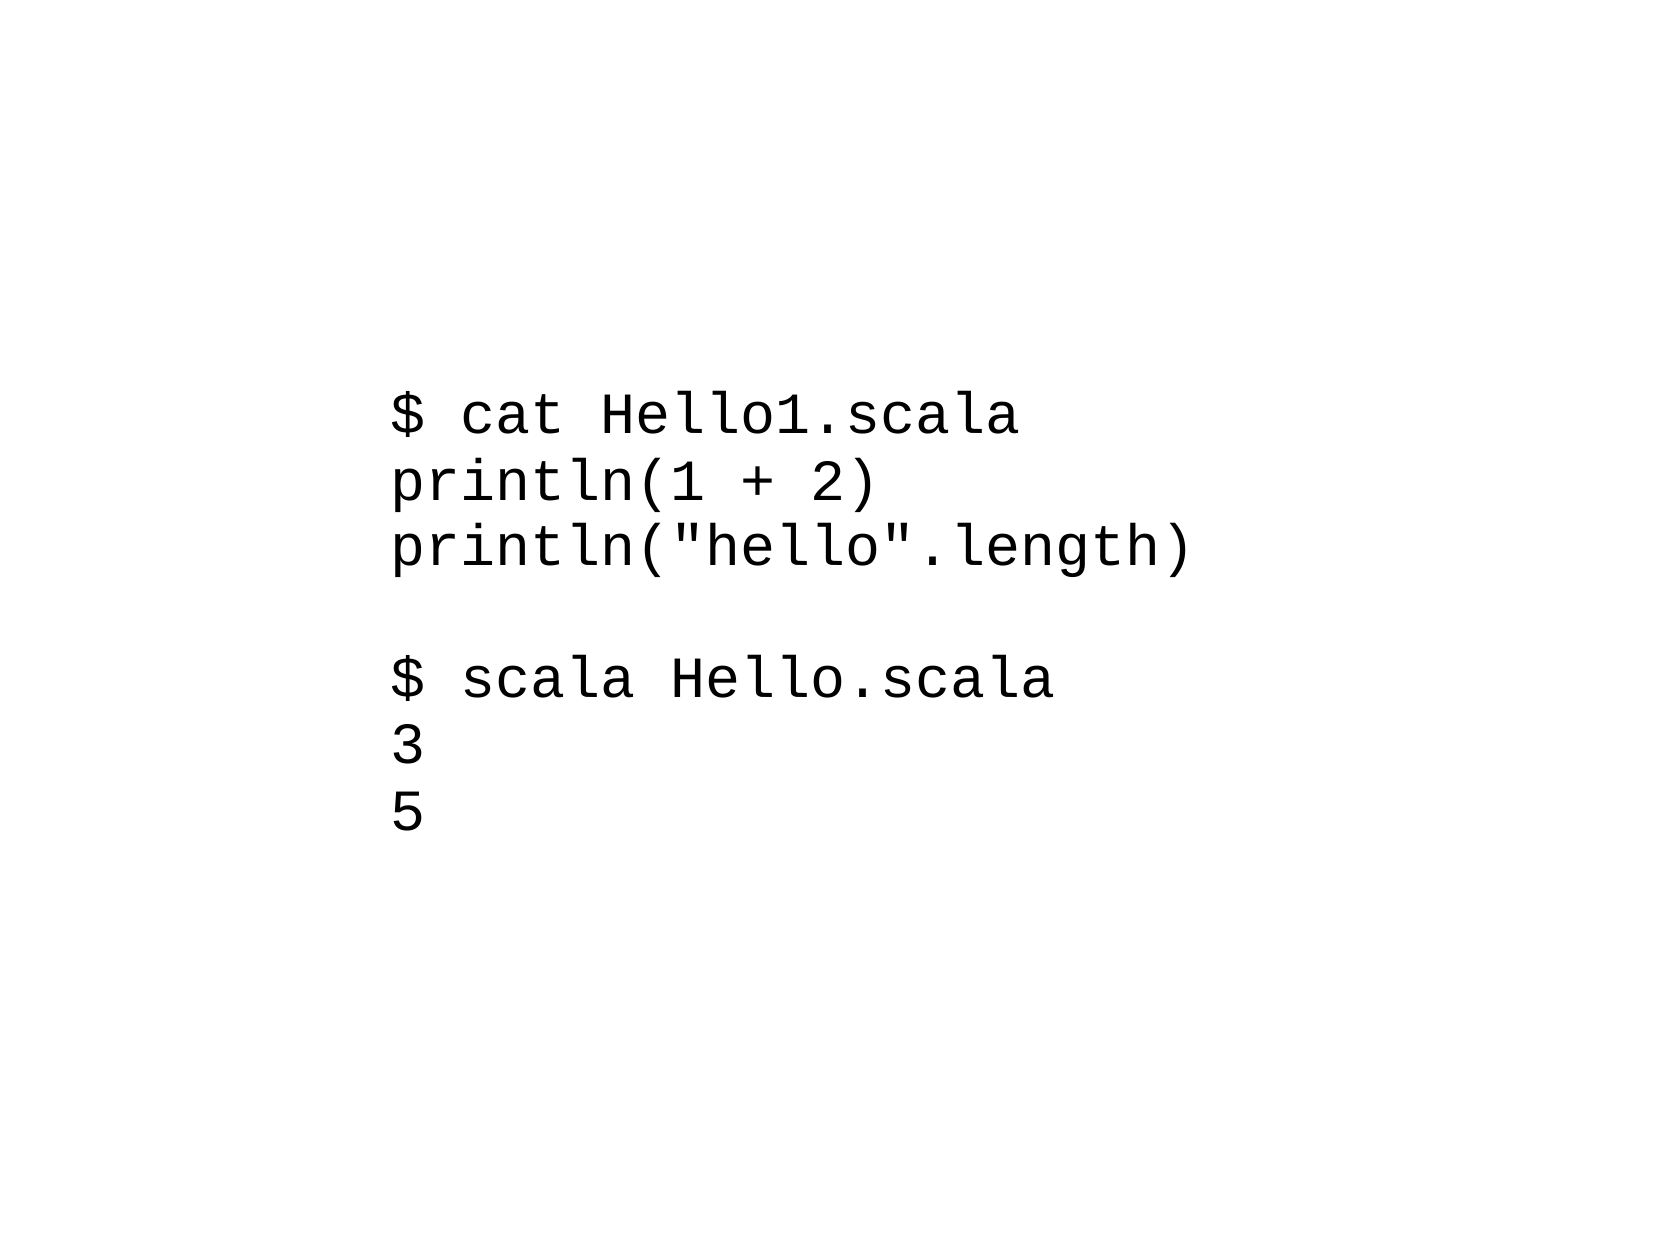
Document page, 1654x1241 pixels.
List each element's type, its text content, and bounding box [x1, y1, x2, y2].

text_box $ cat Hello1.scala println(1 + 2) println("hello".length) $ scala Hello.scala 3 5 [375, 378, 1276, 856]
